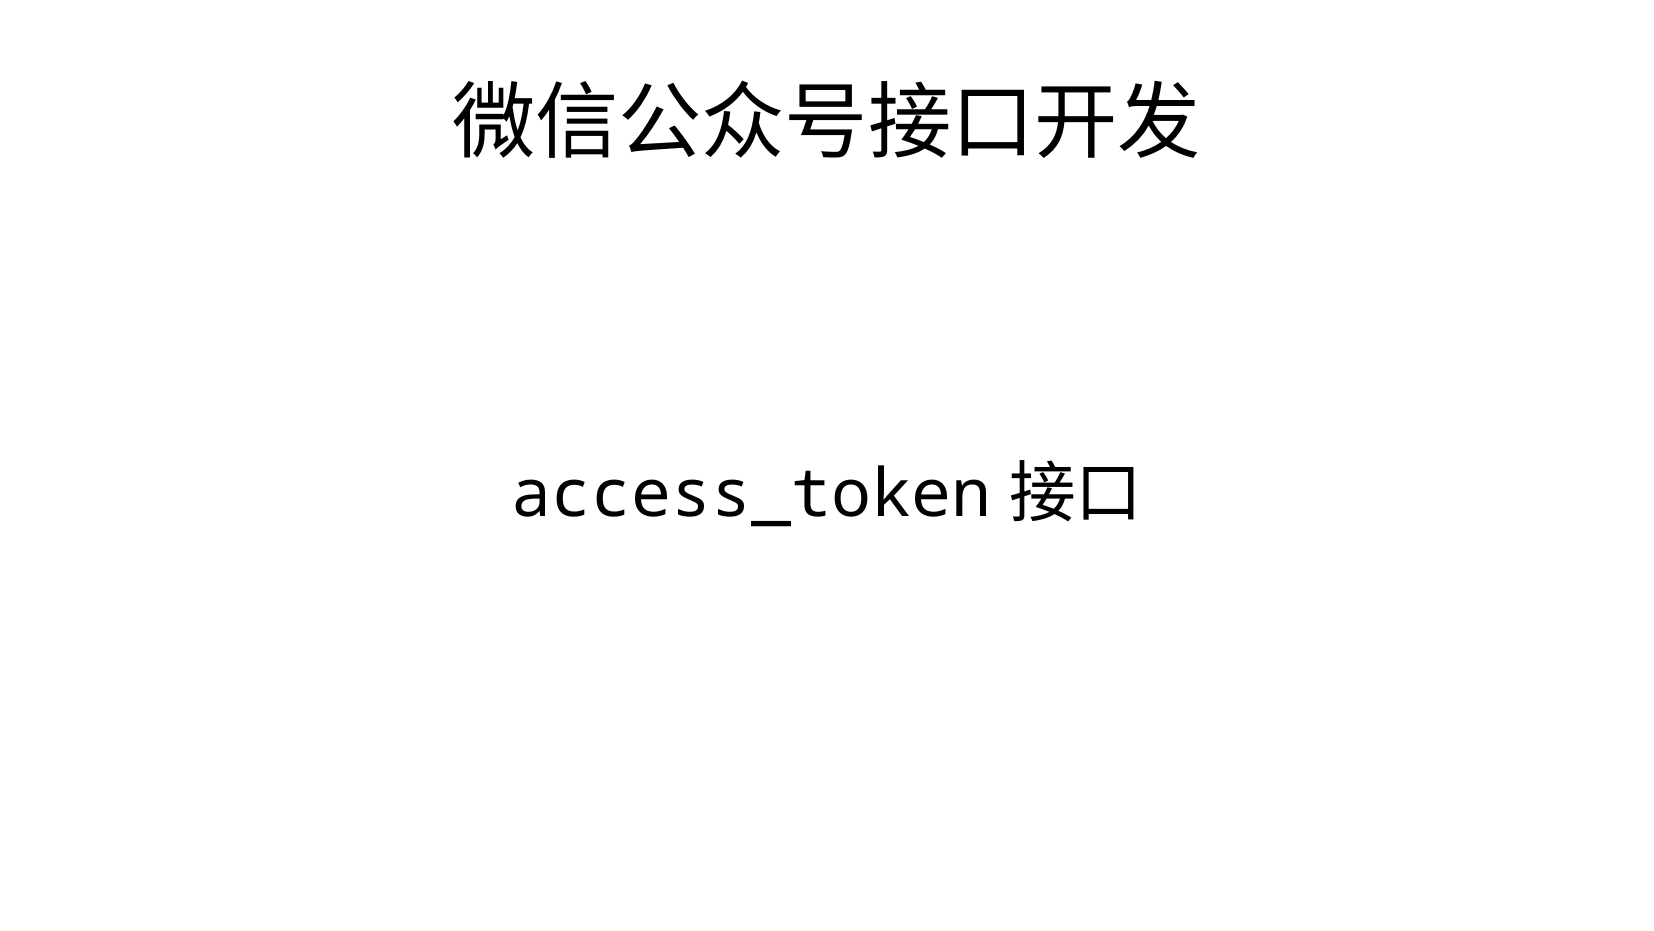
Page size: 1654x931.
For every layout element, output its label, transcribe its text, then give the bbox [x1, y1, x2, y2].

subtitle access_token接口 [82, 217, 1571, 758]
title 微信公众号接口开发 [82, 37, 1571, 193]
